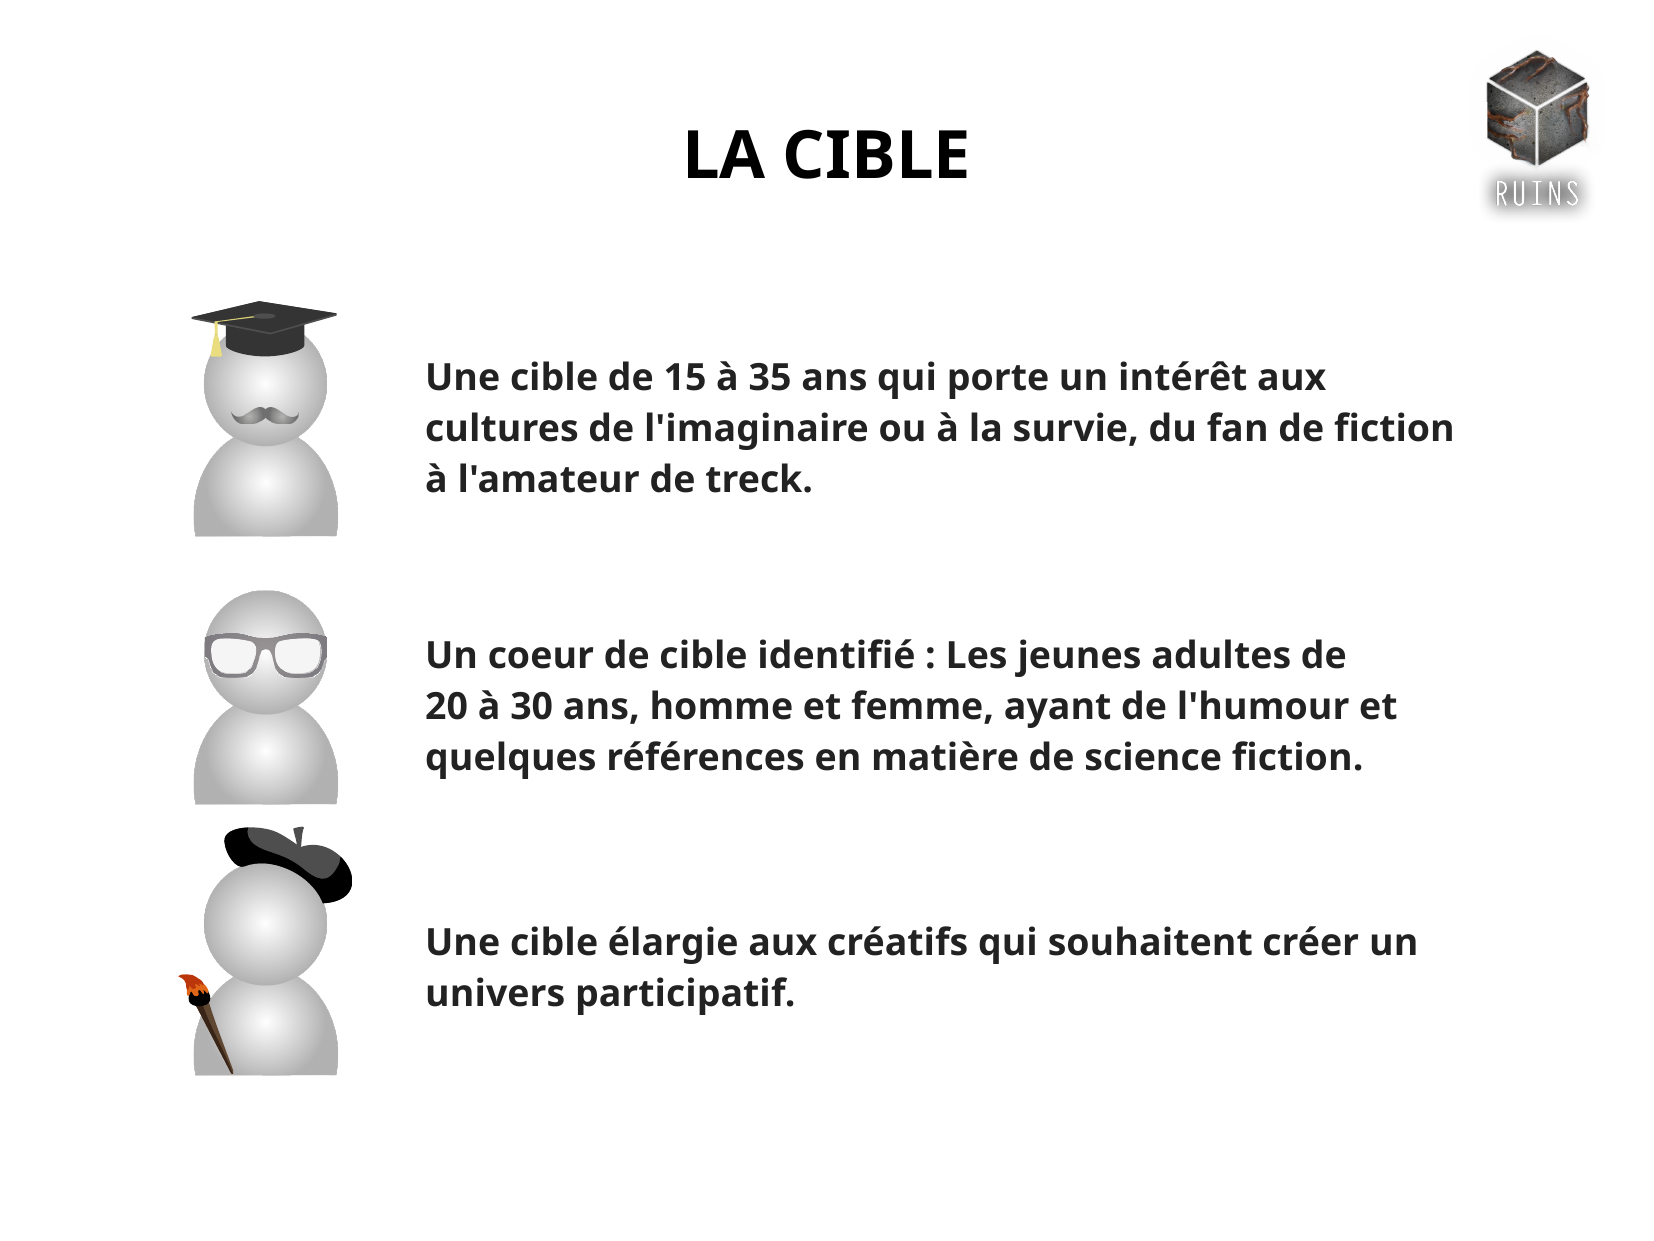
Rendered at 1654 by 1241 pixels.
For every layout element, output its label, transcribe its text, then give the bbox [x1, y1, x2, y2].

picture [191, 301, 341, 541]
picture [178, 826, 352, 1080]
title LA CIBLE [82, 49, 1571, 257]
picture [1429, 29, 1648, 249]
title Une cible élargie aux créatifs qui souhaitent créer un univers participatif. [425, 809, 1465, 1125]
title Un coeur de cible identifié : Les jeunes adultes de 20 à 30 ans, homme et femme, ayant de l'humour et quelques références en matière de science fiction. [425, 547, 1465, 809]
picture [191, 585, 341, 810]
title Une cible de 15 à 35 ans qui porte un intérêt aux cultures de l'imaginaire ou à la survie, du fan de fiction à l'amateur de treck. [425, 269, 1465, 547]
